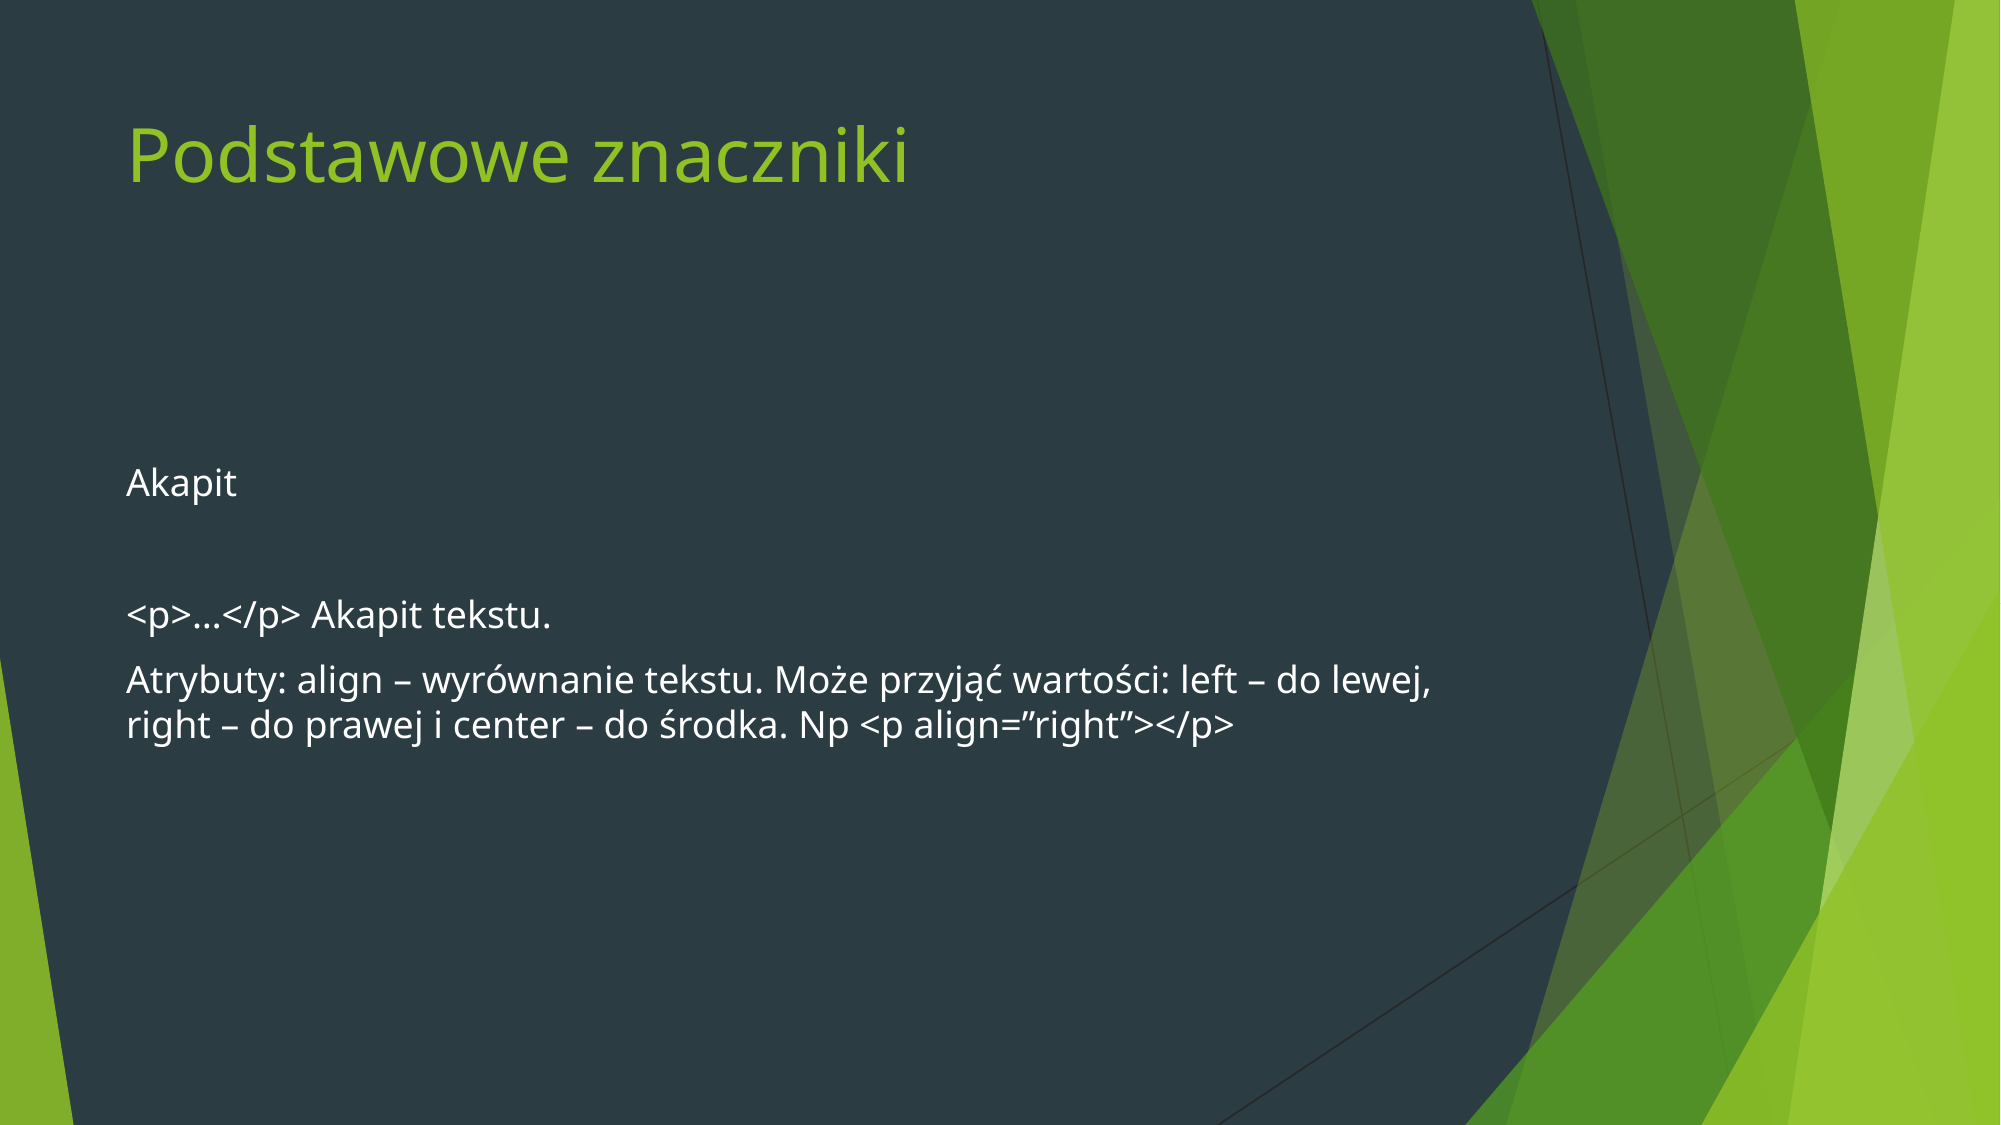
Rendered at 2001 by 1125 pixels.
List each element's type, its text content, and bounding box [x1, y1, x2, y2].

title Podstawowe znaczniki [111, 99, 1522, 317]
list Akapit <p>…</p> Akapit tekstu. Atrybuty: align – wyrównanie tekstu. Może przyjąć wartości: left – do lewej, right – do prawej i center – do środka. Np <p align=”right”></p> [111, 451, 1522, 872]
